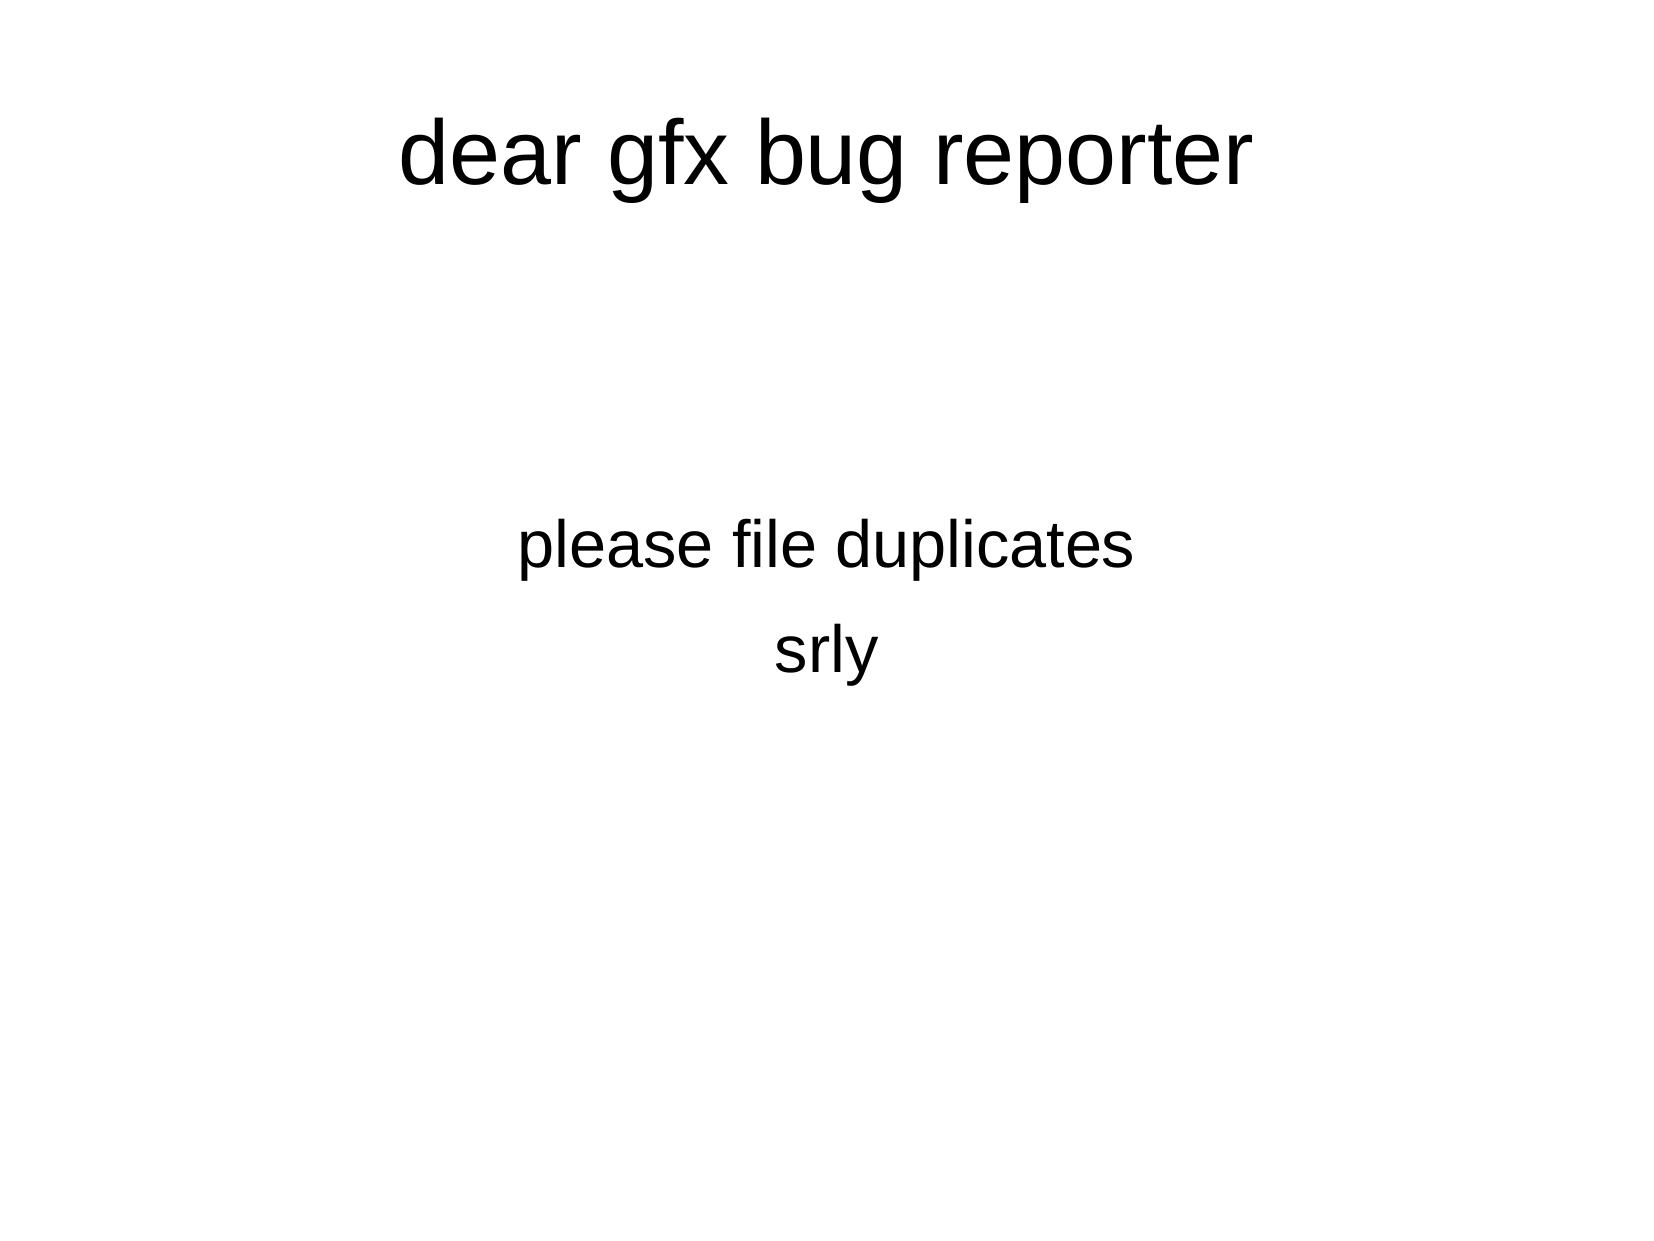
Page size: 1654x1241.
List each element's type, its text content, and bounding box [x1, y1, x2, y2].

list please file duplicates srly [82, 403, 1571, 863]
title dear gfx bug reporter [82, 49, 1571, 257]
